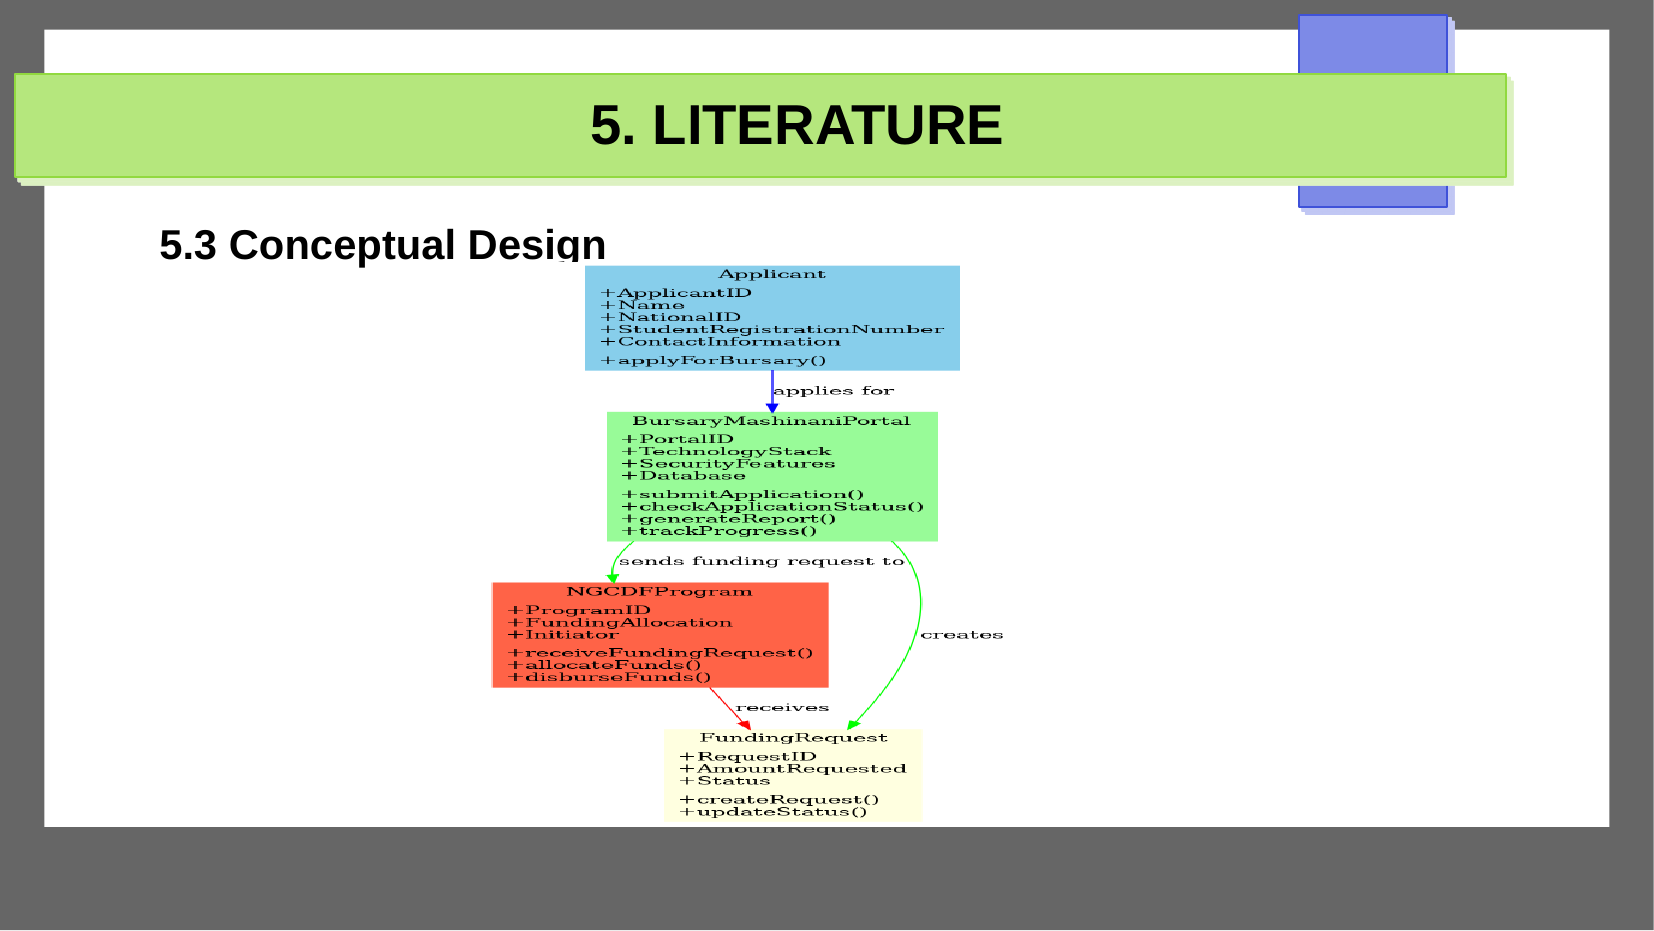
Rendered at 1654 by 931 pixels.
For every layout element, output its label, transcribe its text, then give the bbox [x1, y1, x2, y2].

title 5. LITERATURE [88, 73, 1506, 178]
list 5.3 Conceptual Design [88, 221, 1565, 813]
picture [487, 262, 1012, 826]
